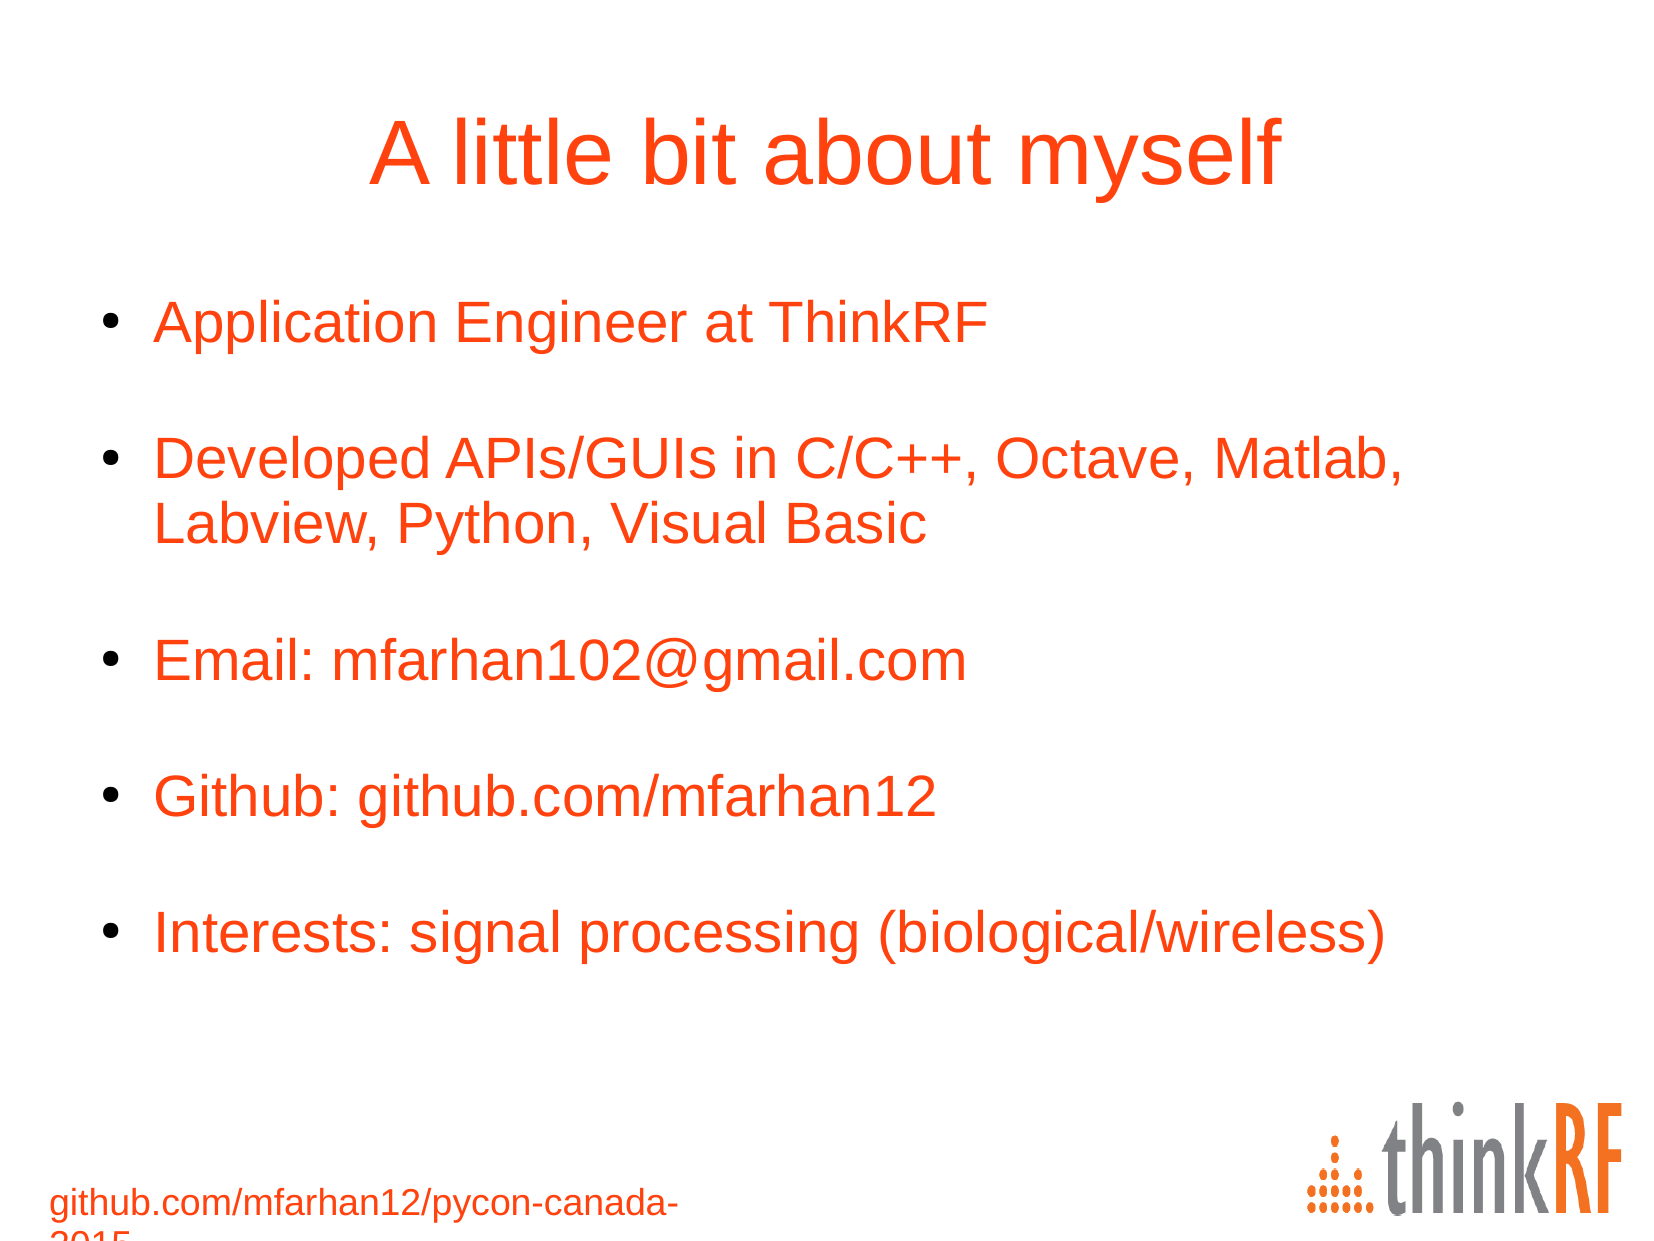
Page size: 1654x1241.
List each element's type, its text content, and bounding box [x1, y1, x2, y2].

picture [1307, 1101, 1622, 1216]
title A little bit about myself [82, 49, 1571, 257]
list Application Engineer at ThinkRF Developed APIs/GUIs in C/C++, Octave, Matlab, Labview, Python, Visual Basic Email: mfarhan102@gmail.com Github: github.com/mfarhan12 Interests: signal processing (biological/wireless) [82, 290, 1571, 1018]
